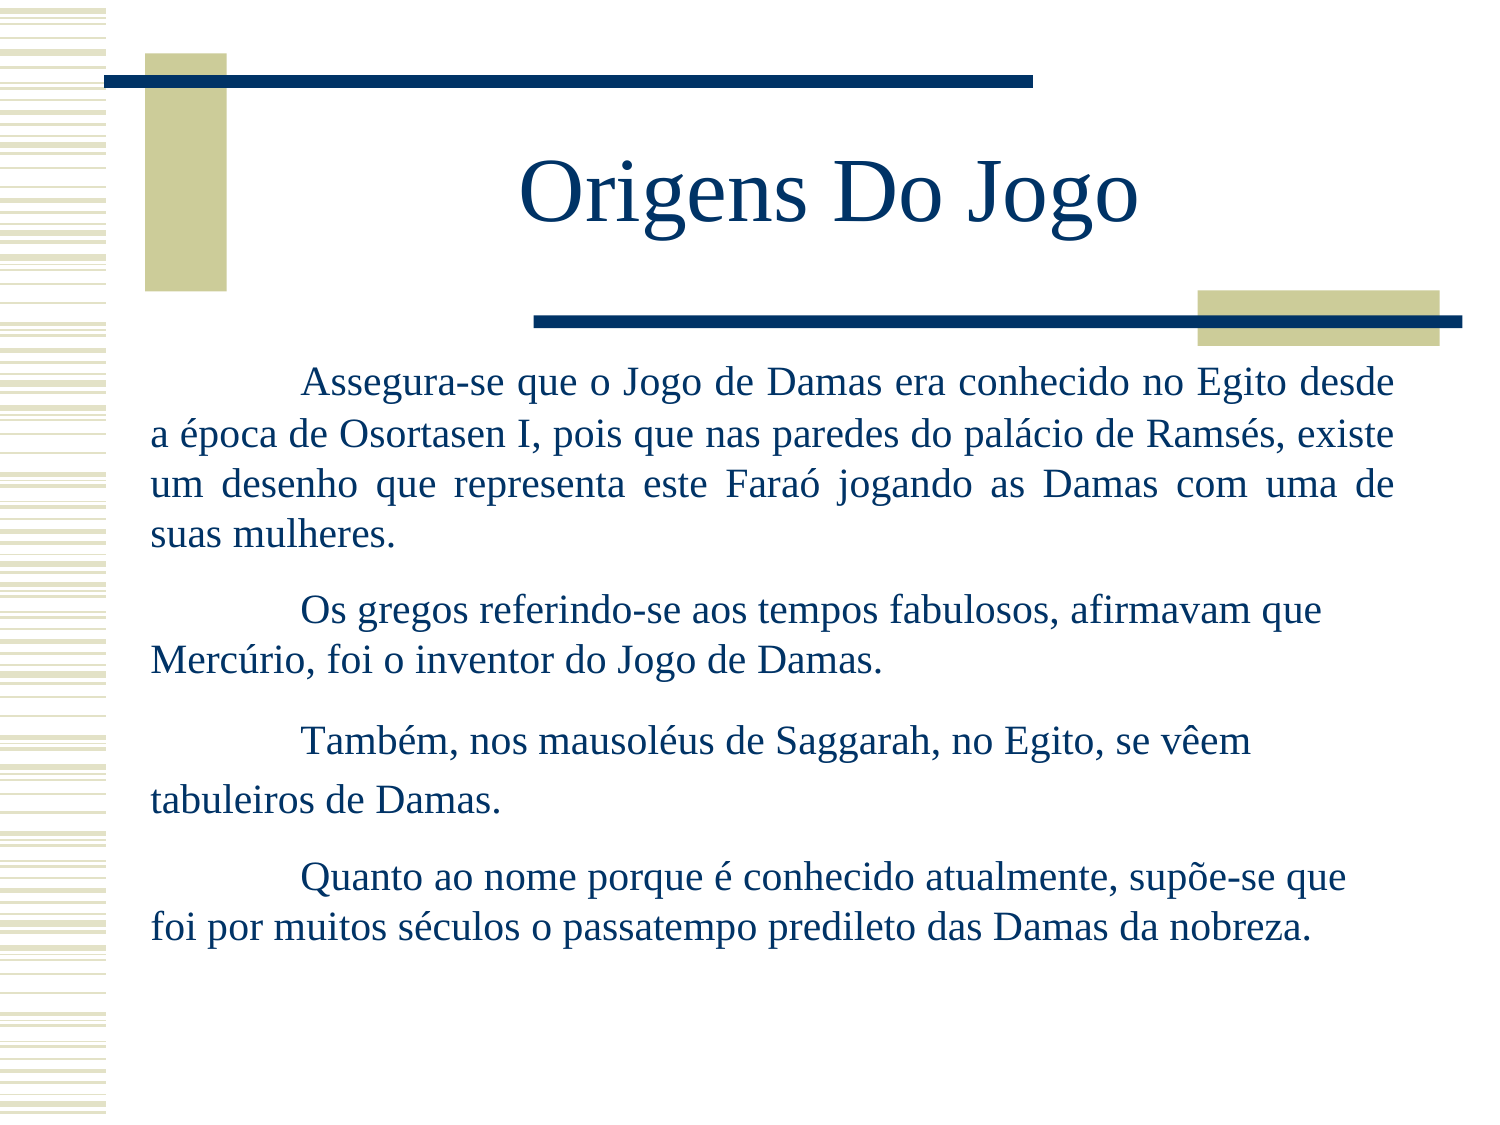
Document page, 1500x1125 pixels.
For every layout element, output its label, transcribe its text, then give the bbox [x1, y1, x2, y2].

title Origens Do Jogo [225, 99, 1436, 288]
text_box Assegura-se que o Jogo de Damas era conhecido no Egito desde a época de Osortasen I, pois que nas paredes do palácio de Ramsés, existe um desenho que representa este Faraó jogando as Damas com uma de suas mulheres. Os gregos referindo-se aos tempos fabulosos, afirmavam que Mercúrio, foi o inventor do Jogo de Damas. Também, nos mausoléus de Saggarah, no Egito, se vêem tabuleiros de Damas. Quanto ao nome porque é conhecido atualmente, supõe-se que foi por muitos séculos o passatempo predileto das Damas da nobreza. [135, 338, 1411, 957]
